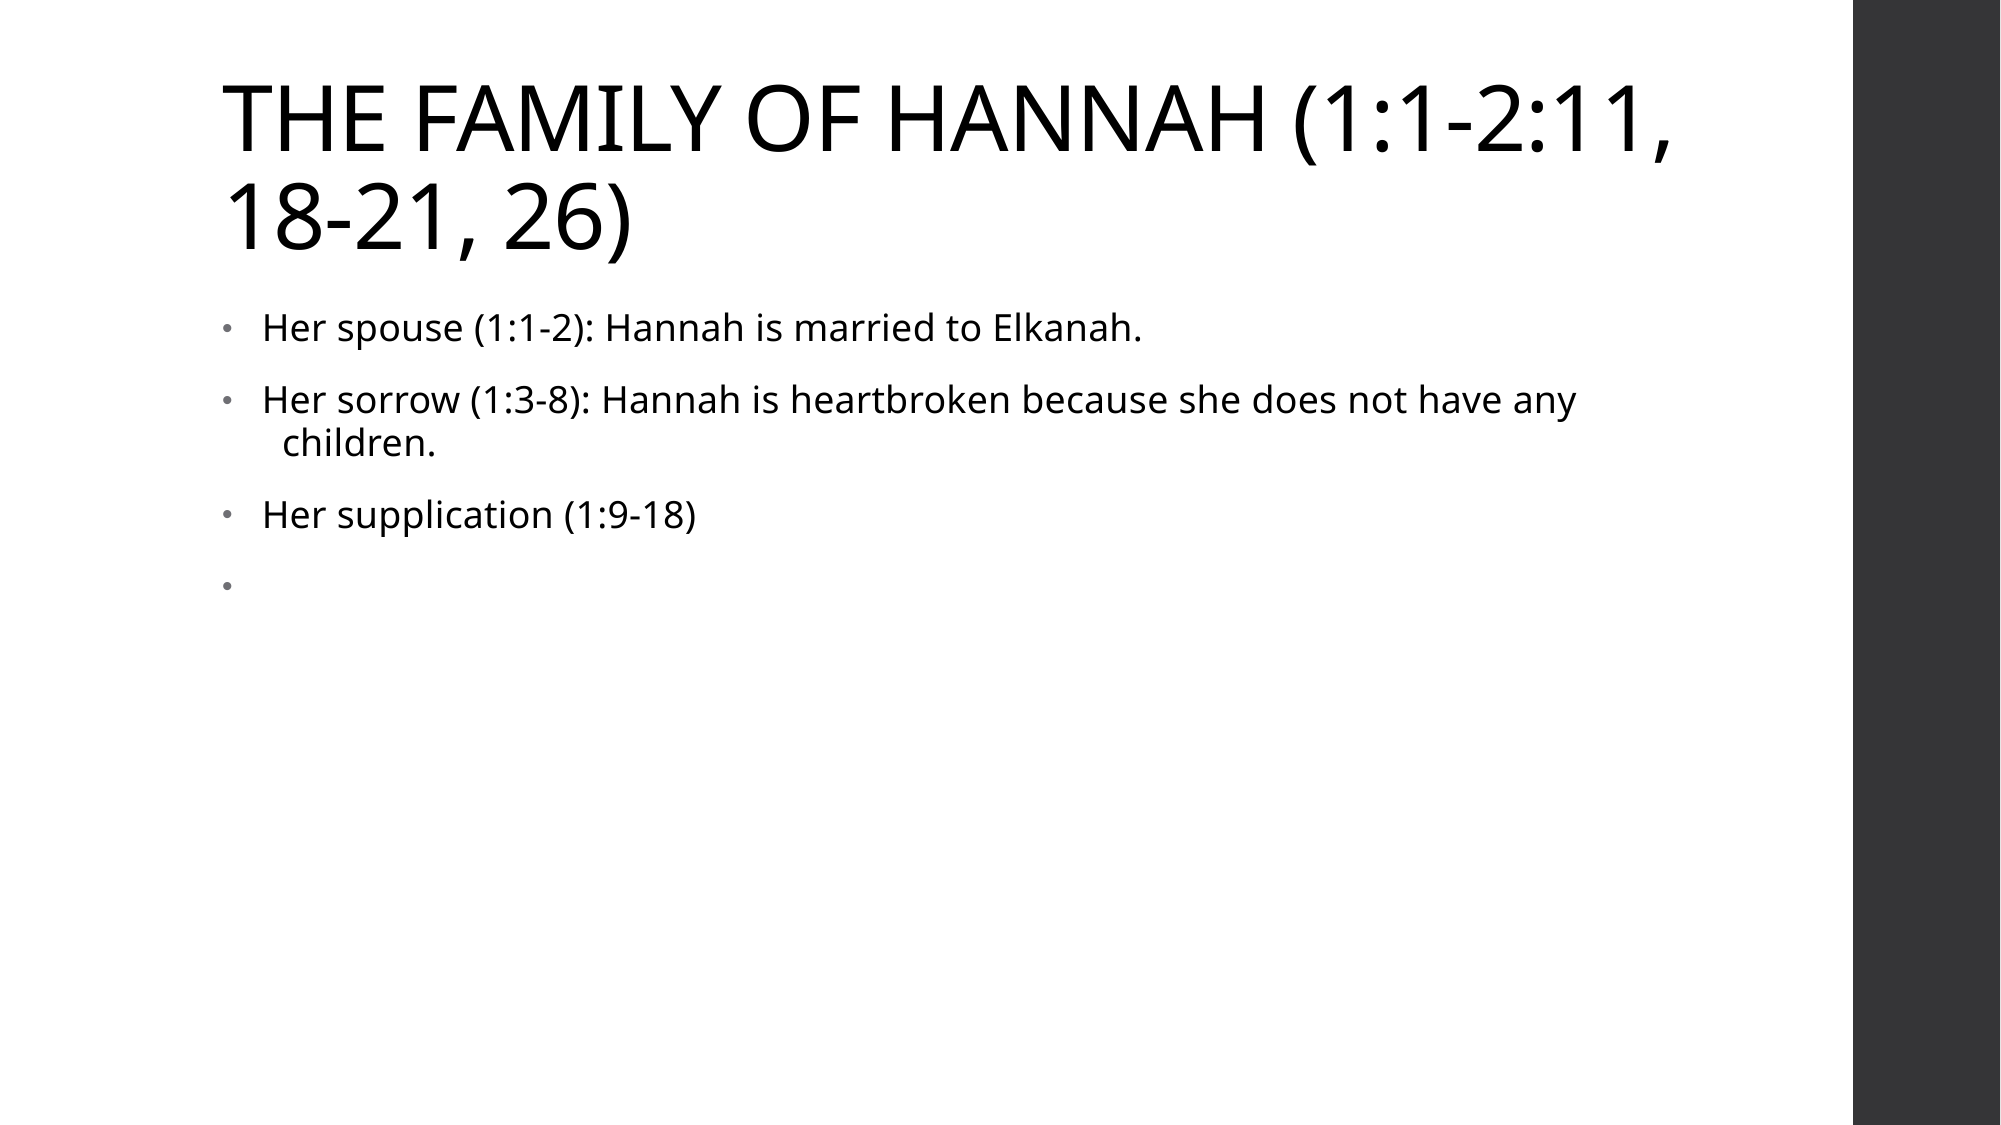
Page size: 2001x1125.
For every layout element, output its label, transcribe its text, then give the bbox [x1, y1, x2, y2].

title THE FAMILY OF HANNAH (1:1-2:11, 18-21, 26) [206, 60, 1797, 278]
list Her spouse (1:1-2): Hannah is married to Elkanah. Her sorrow (1:3-8): Hannah is heartbroken because she does not have any children. Her supplication (1:9-18) [206, 299, 1617, 1014]
